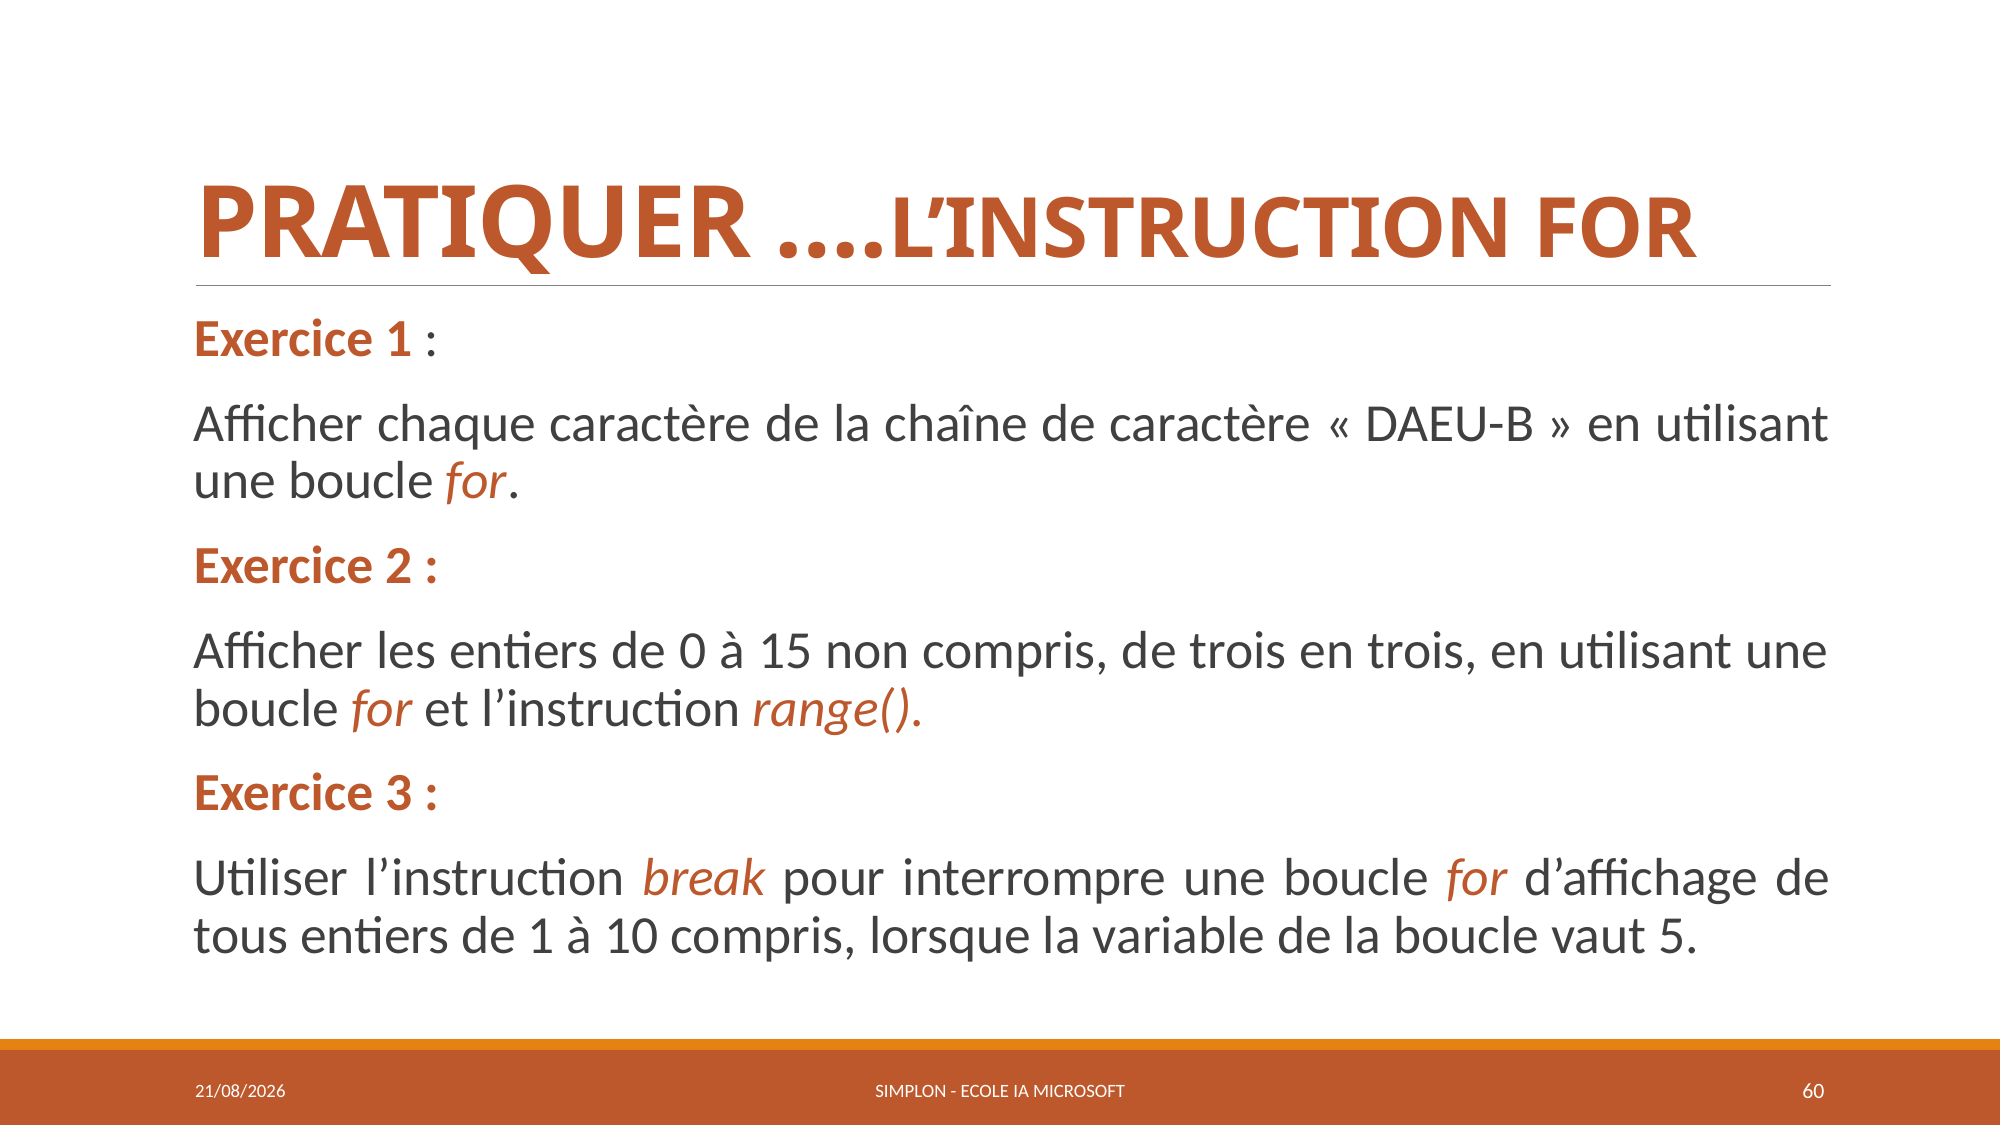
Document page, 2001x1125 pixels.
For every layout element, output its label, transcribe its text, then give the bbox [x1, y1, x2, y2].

slide_number 16/01/2020 [180, 1059, 586, 1120]
footer Simplon - Ecole IA Microsoft [604, 1059, 1396, 1120]
list Exercice 1 : Afficher chaque caractère de la chaîne de caractère « DAEU-B » en utilisant une boucle for. Exercice 2 : Afficher les entiers de 0 à 15 non compris, de trois en trois, en utilisant une boucle for et l’instruction range(). Exercice 3 : Utiliser l’instruction break pour interrompre une boucle for d’affichage de tous entiers de 1 à 10 compris, lorsque la variable de la boucle vaut 5. [180, 302, 1830, 976]
slide_number <numéro> [1624, 1059, 1840, 1120]
title PRATIQUER ….L’INSTRUCTION FOR [180, 47, 1830, 285]
